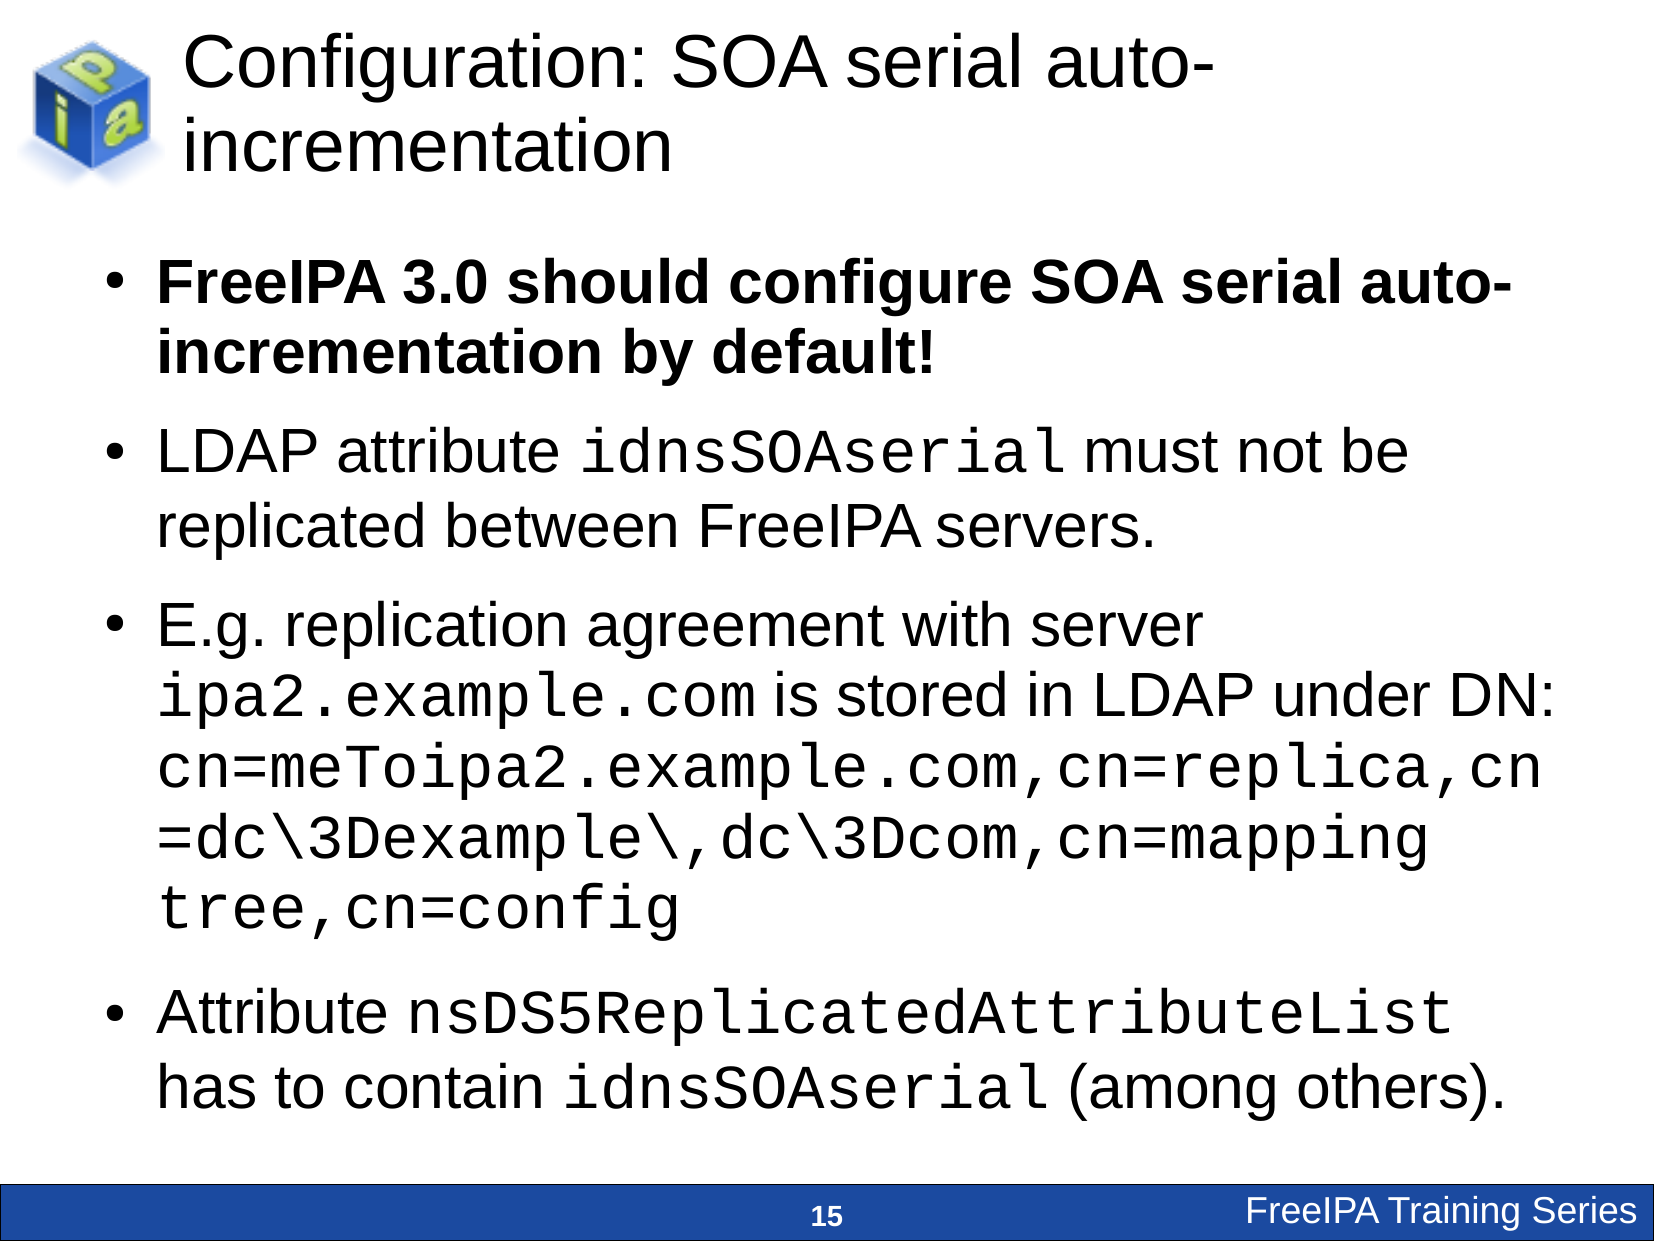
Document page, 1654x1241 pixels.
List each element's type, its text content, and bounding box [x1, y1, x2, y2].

picture [17, 34, 165, 193]
title Configuration: SOA serial auto-incrementation [182, 19, 1579, 188]
list FreeIPA 3.0 should configure SOA serial auto-incrementation by default! LDAP attribute idnsSOAserial must not be replicated between FreeIPA servers. E.g. replication agreement with server ipa2.example.com is stored in LDAP under DN: cn=meToipa2.example.com,cn=replica,cn=dc\3Dexample\,dc\3Dcom,cn=mapping tree,cn=config Attribute nsDS5ReplicatedAttributeList has to contain idnsSOAserial (among others). [85, 246, 1575, 1128]
